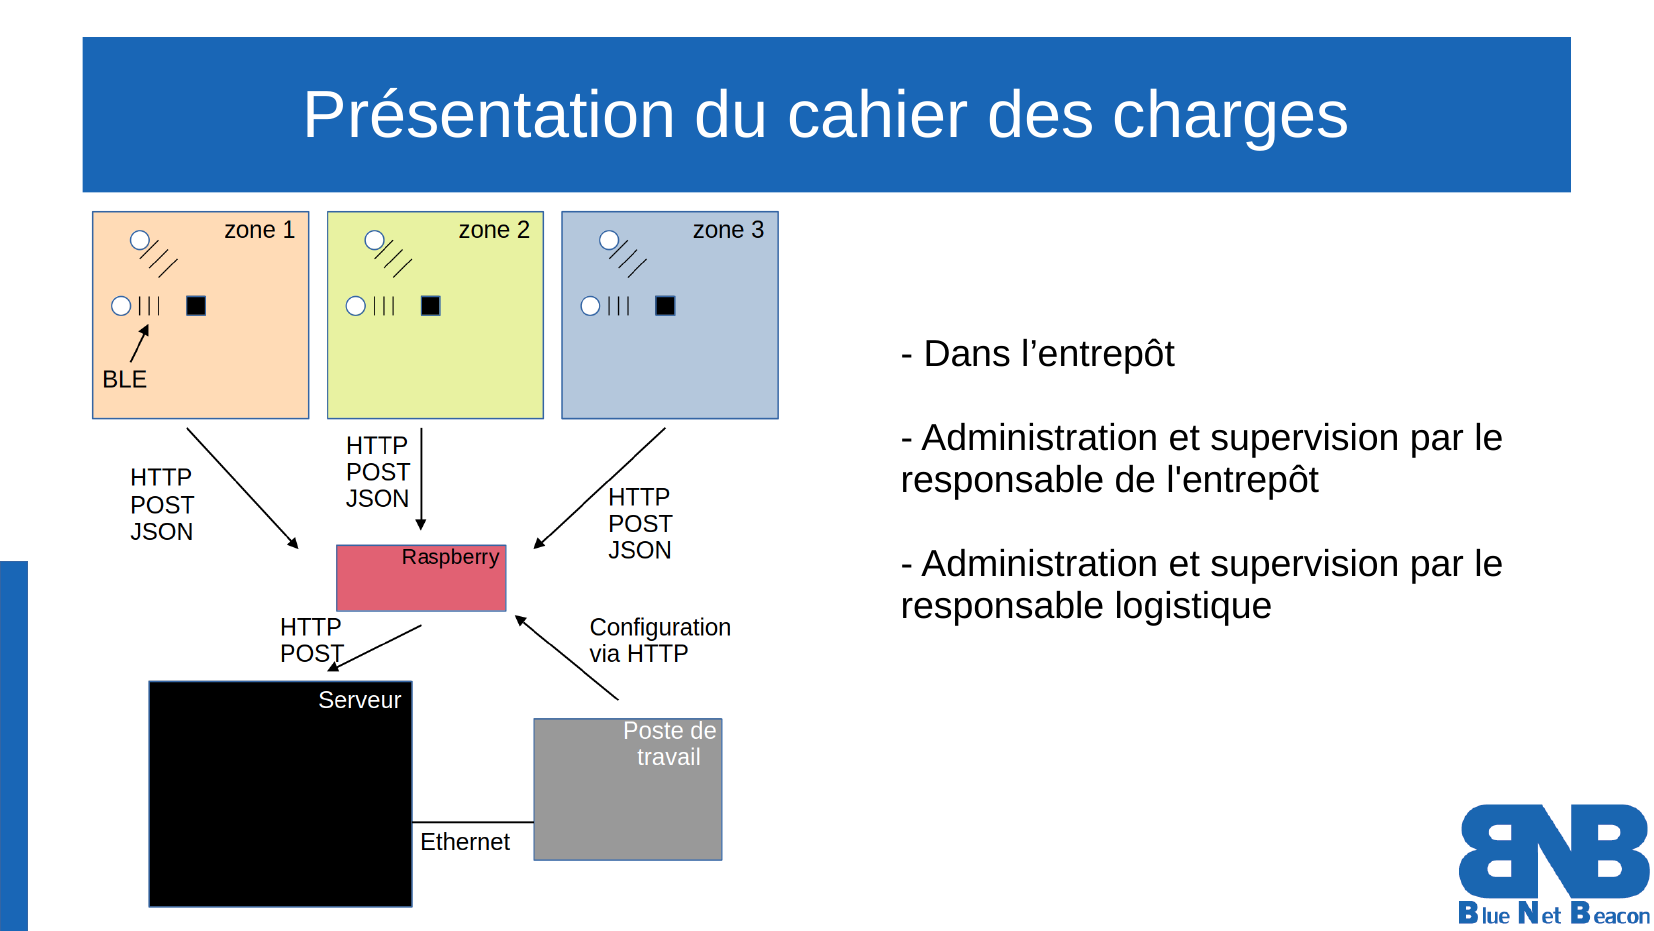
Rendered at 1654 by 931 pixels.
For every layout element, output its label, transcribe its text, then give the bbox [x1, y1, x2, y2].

title Présentation du cahier des charges [82, 37, 1571, 193]
text_box [0, 561, 28, 931]
picture [1459, 797, 1650, 930]
text_box - Dans l’entrepôt - Administration et supervision par le responsable de l'entrepôt - Administration et supervision par le responsable logistique [885, 324, 1536, 650]
picture [88, 209, 782, 916]
